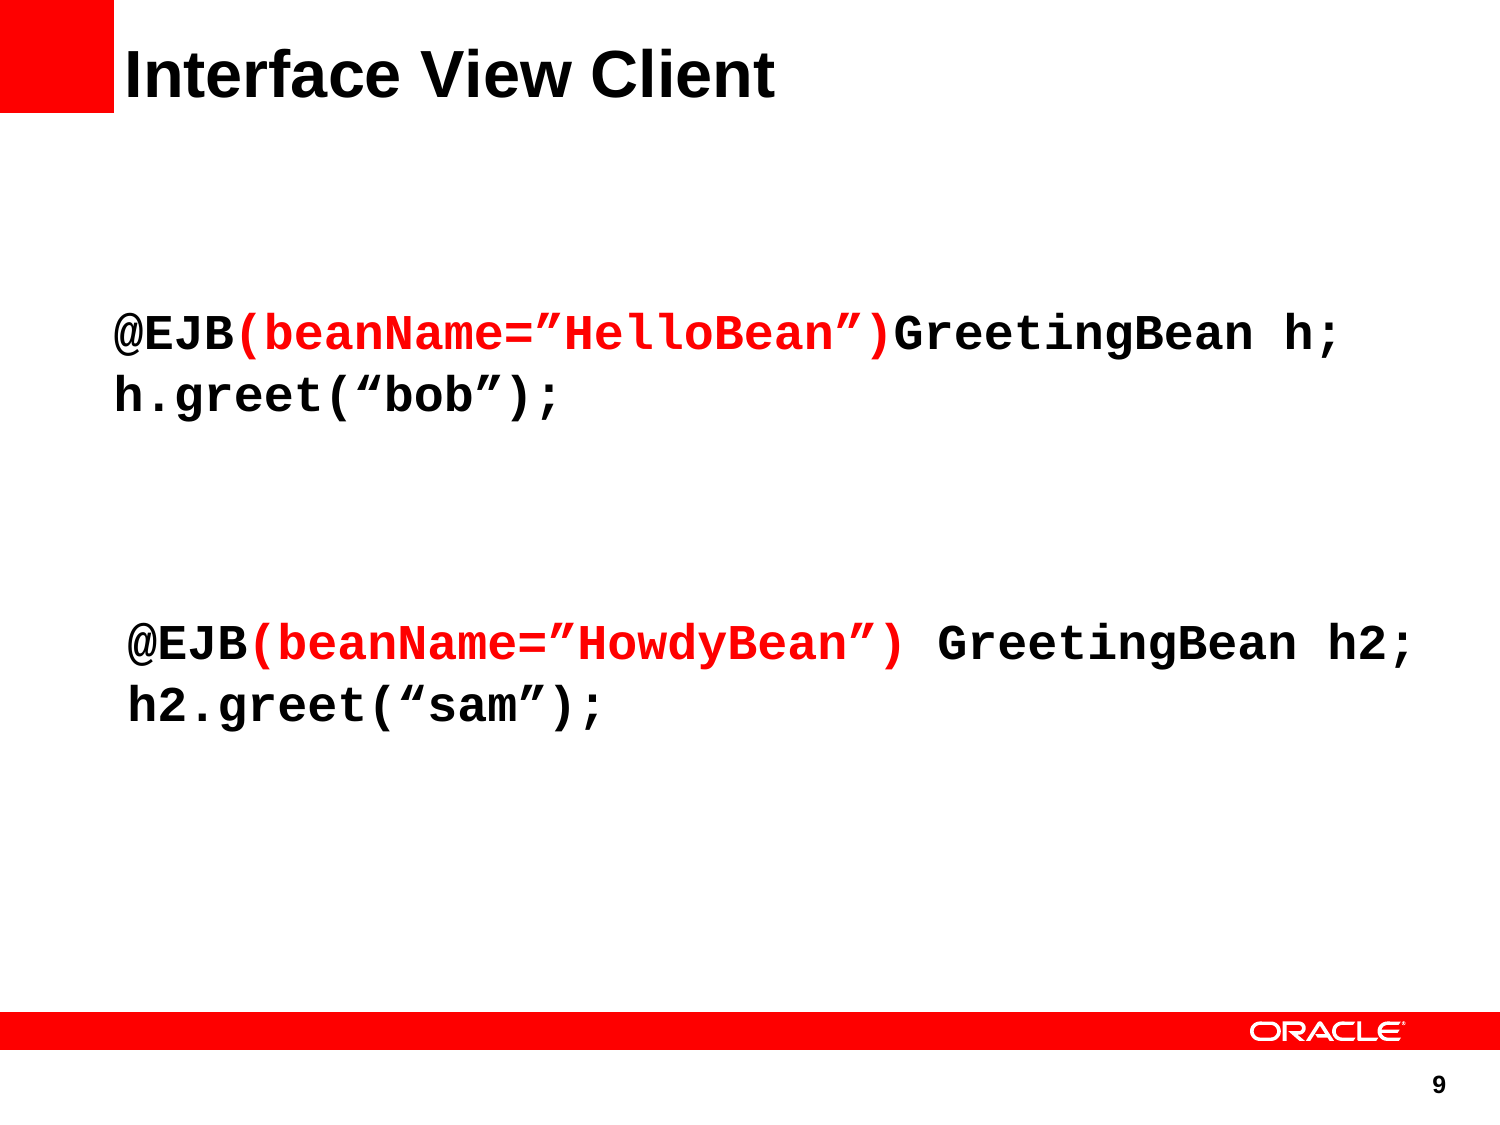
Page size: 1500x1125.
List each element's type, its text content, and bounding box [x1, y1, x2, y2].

text_box @EJB(beanName=”HowdyBean”) GreetingBean h2; h2.greet(“sam”); [112, 600, 1463, 832]
text_box @EJB(beanName=”HelloBean”)GreetingBean h; h.greet(“bob”); [113, 298, 1463, 563]
title Interface View Client [124, 37, 1384, 186]
picture [0, 1012, 1500, 1050]
picture [0, 0, 114, 113]
